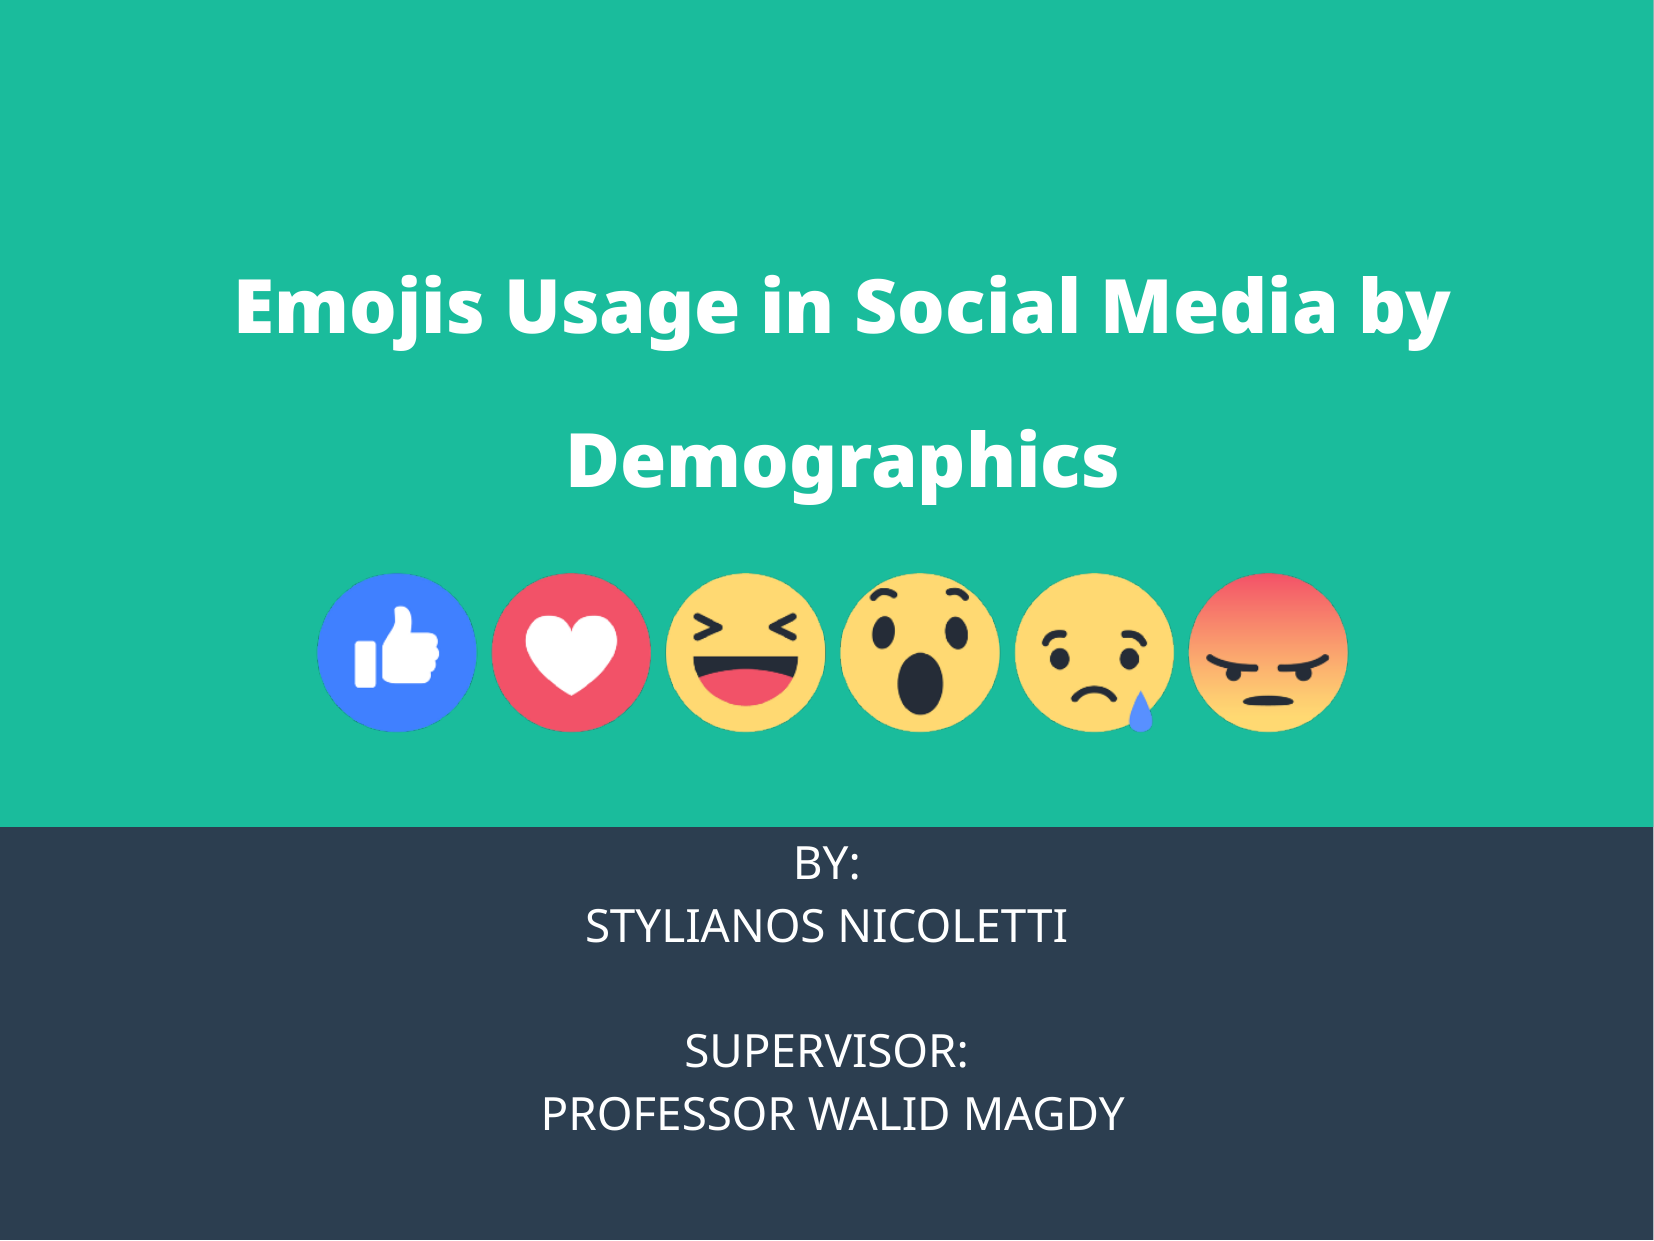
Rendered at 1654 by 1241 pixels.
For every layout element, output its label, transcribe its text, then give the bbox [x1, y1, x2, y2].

picture [254, 521, 1411, 784]
title Emojis Usage in Social Media by Demographics [75, 224, 1611, 487]
subtitle BY: STYLIANOS NICOLETTI SUPERVISOR: PROFESSOR WALID MAGDY [59, 856, 1595, 1182]
